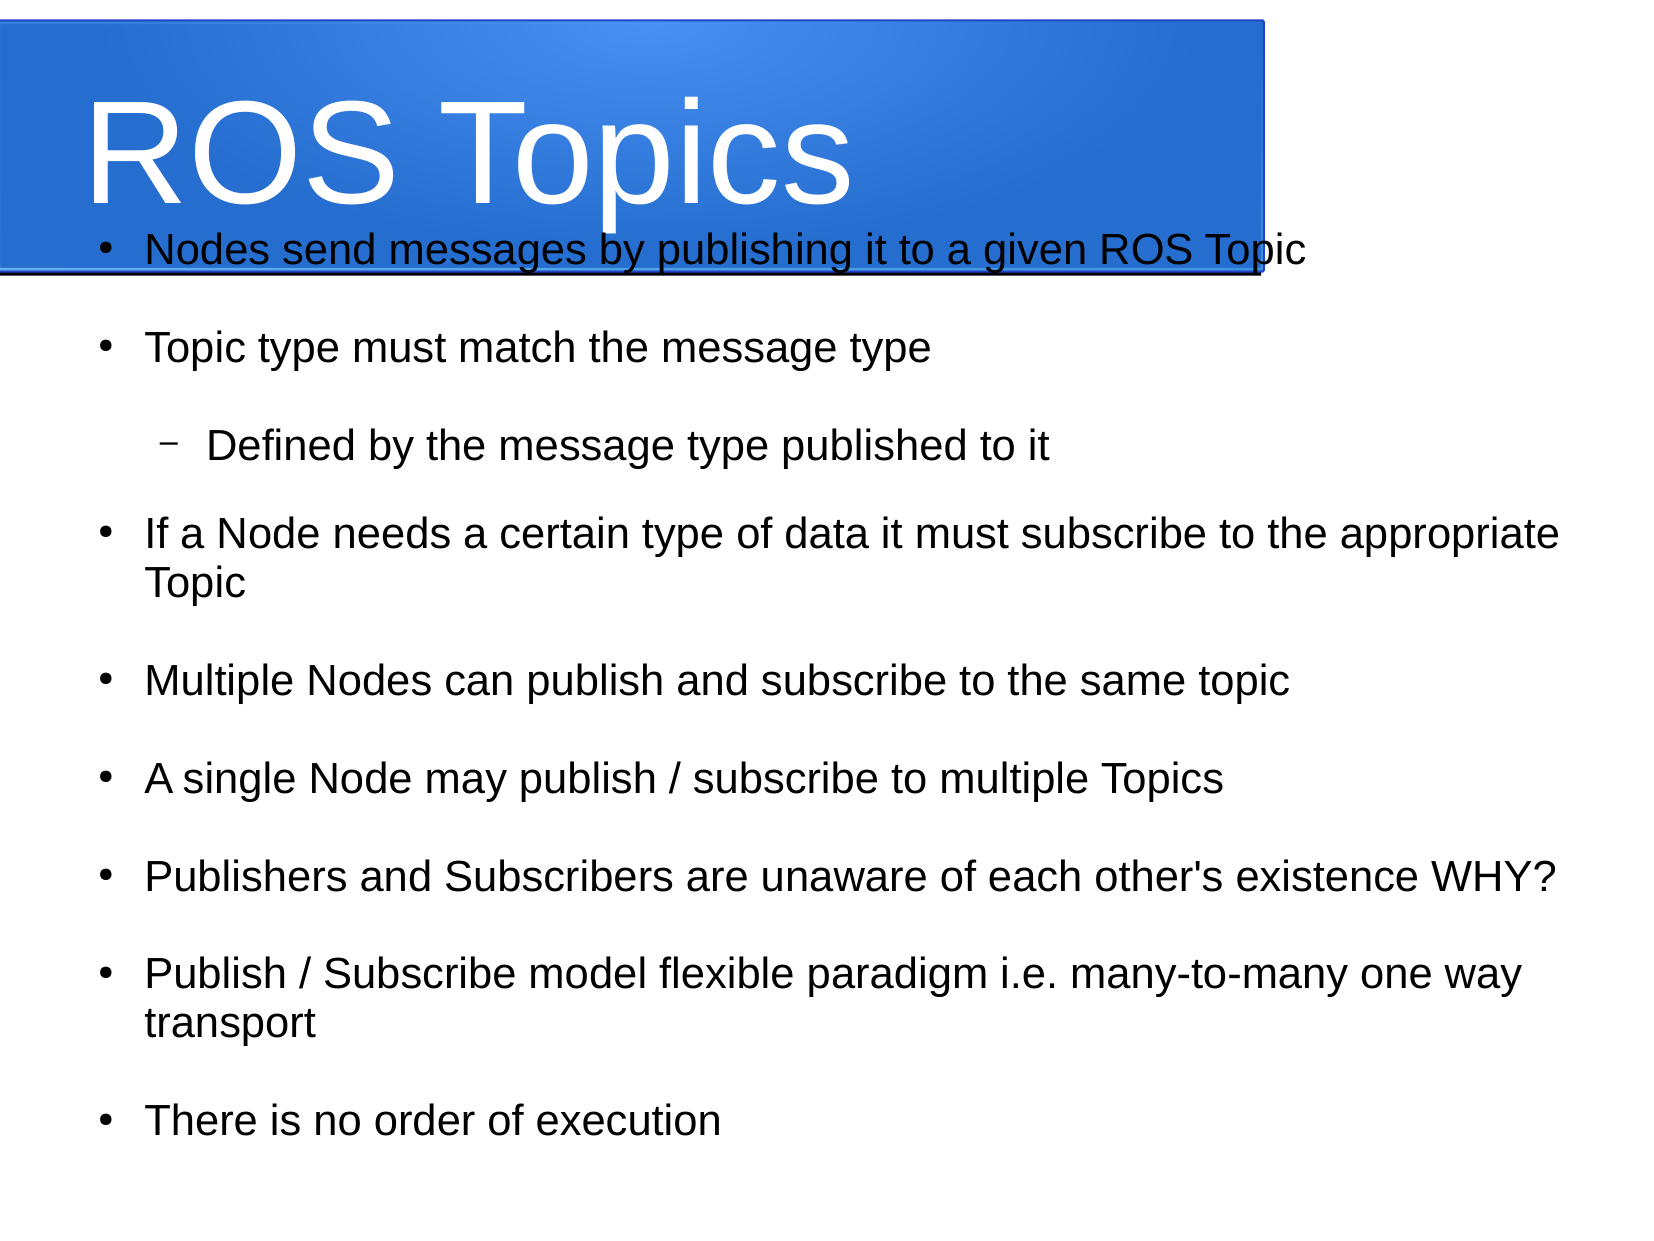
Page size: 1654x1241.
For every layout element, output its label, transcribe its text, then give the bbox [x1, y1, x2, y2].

list Nodes send messages by publishing it to a given ROS Topic Topic type must match the message type Defined by the message type published to it If a Node needs a certain type of data it must subscribe to the appropriate Topic Multiple Nodes can publish and subscribe to the same topic A single Node may publish / subscribe to multiple Topics Publishers and Subscribers are unaware of each other's existence WHY? Publish / Subscribe model flexible paradigm i.e. many-to-many one way transport There is no order of execution [82, 225, 1571, 1201]
title ROS Topics [82, 49, 1250, 225]
